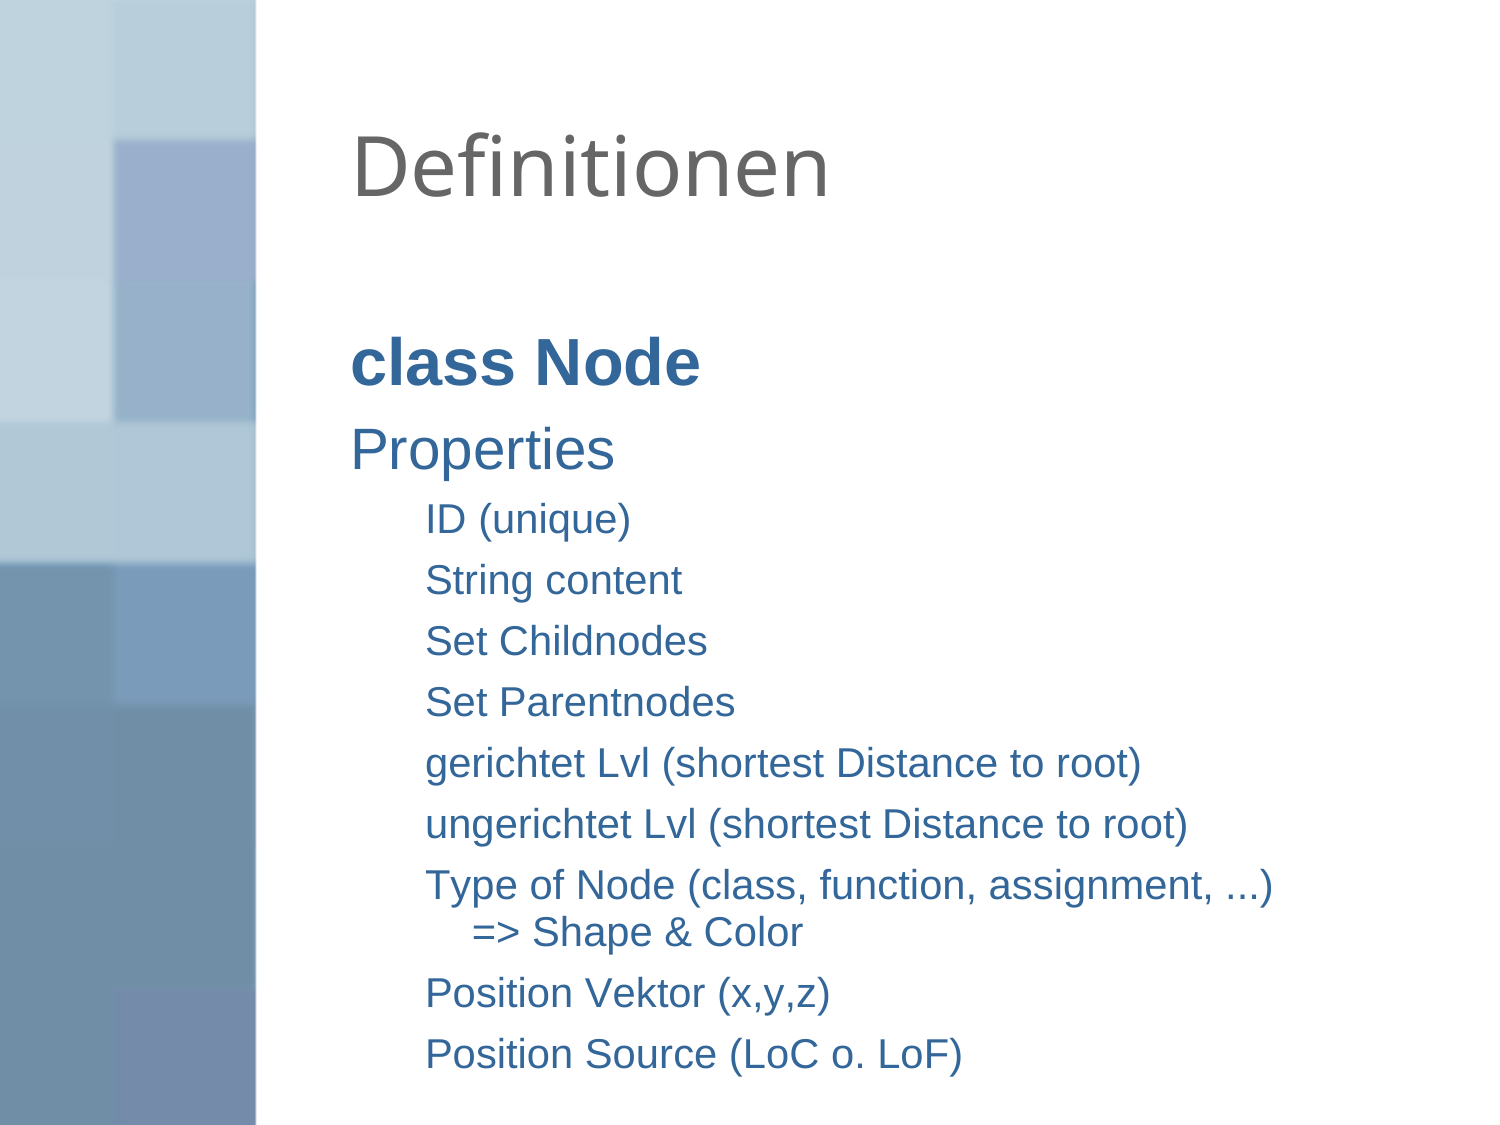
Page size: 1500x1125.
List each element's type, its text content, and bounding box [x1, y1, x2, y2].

list class Node Properties ID (unique) String content Set Childnodes Set Parentnodes gerichtet Lvl (shortest Distance to root) ungerichtet Lvl (shortest Distance to root) Type of Node (class, function, assignment, ...) => Shape & Color Position Vektor (x,y,z) Position Source (LoC o. LoF) [350, 324, 1401, 1080]
picture [0, 0, 1500, 1125]
title Definitionen [350, 1, 1401, 324]
